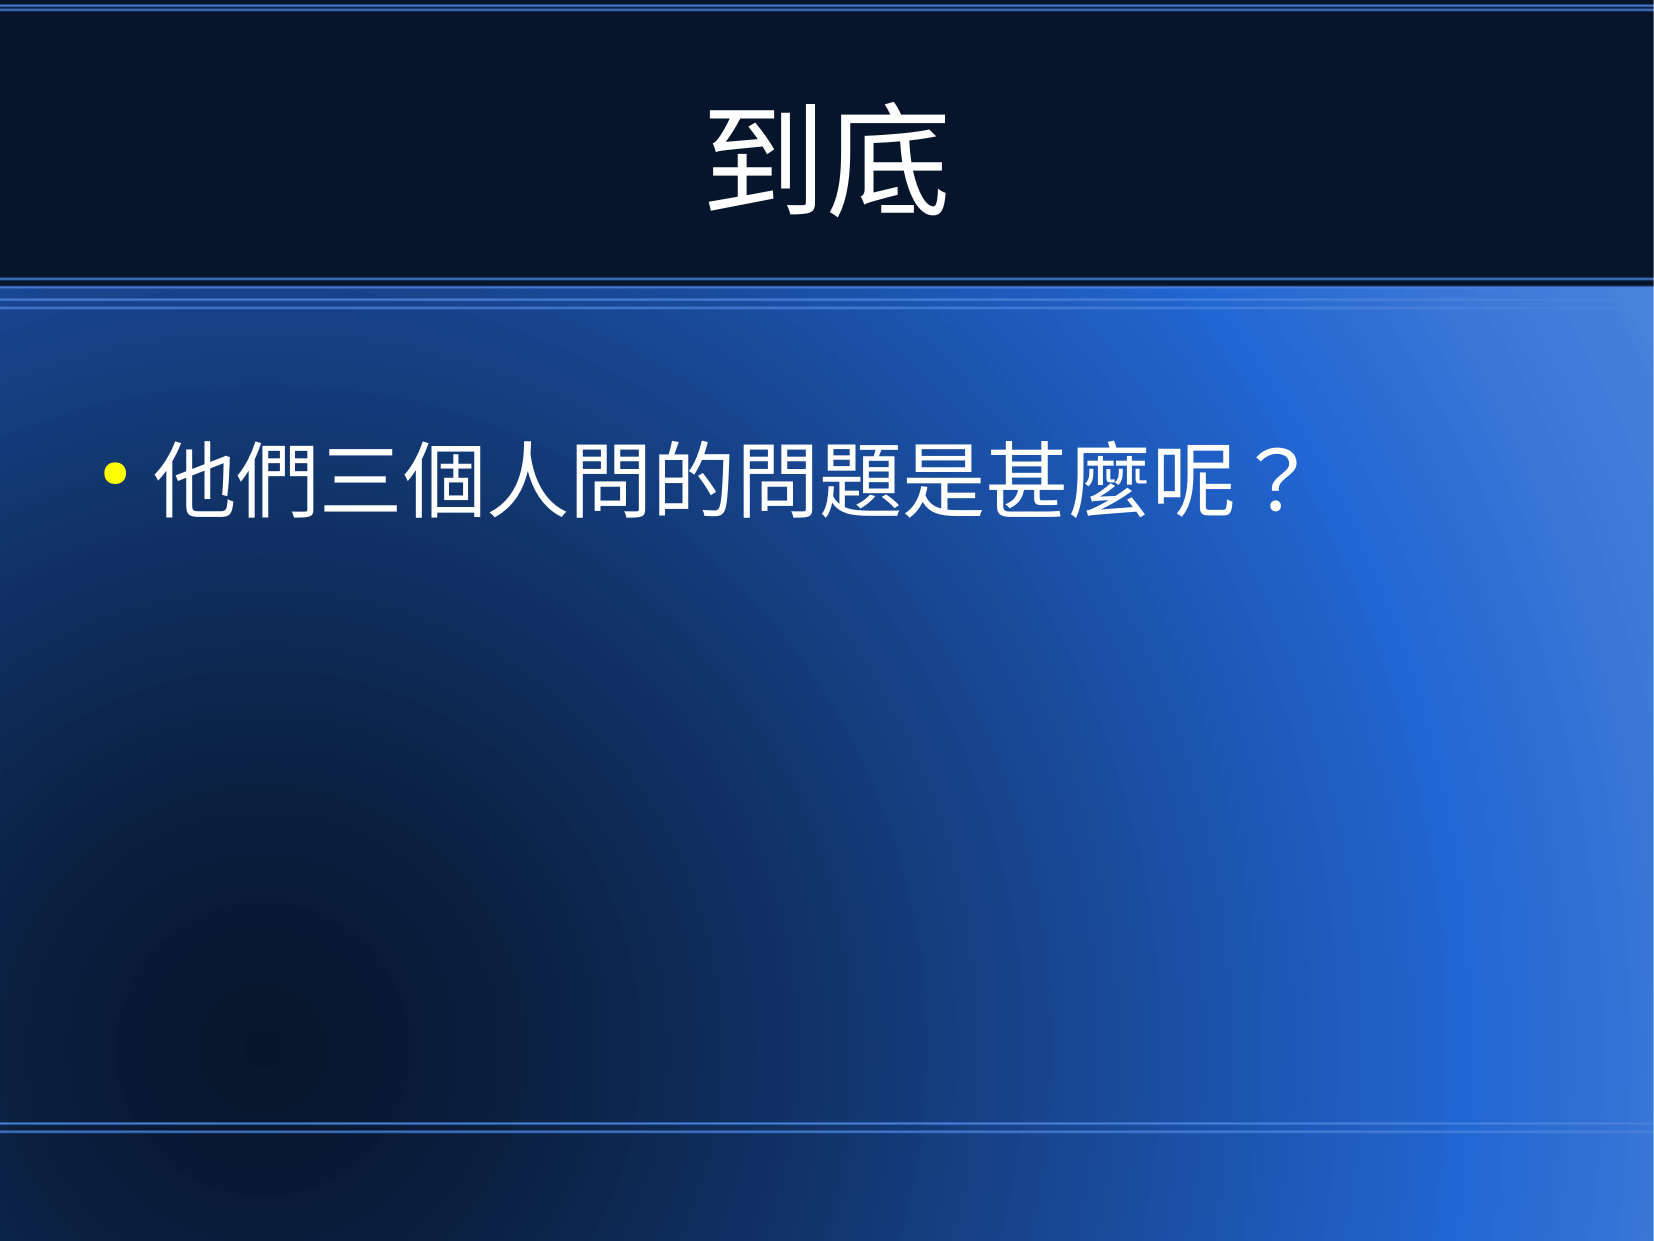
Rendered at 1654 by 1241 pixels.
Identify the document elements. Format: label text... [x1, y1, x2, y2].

list 他們三個人問的問題是甚麼呢？ [82, 355, 1571, 1241]
title 到底 [82, 49, 1571, 257]
picture [0, 0, 1654, 1241]
